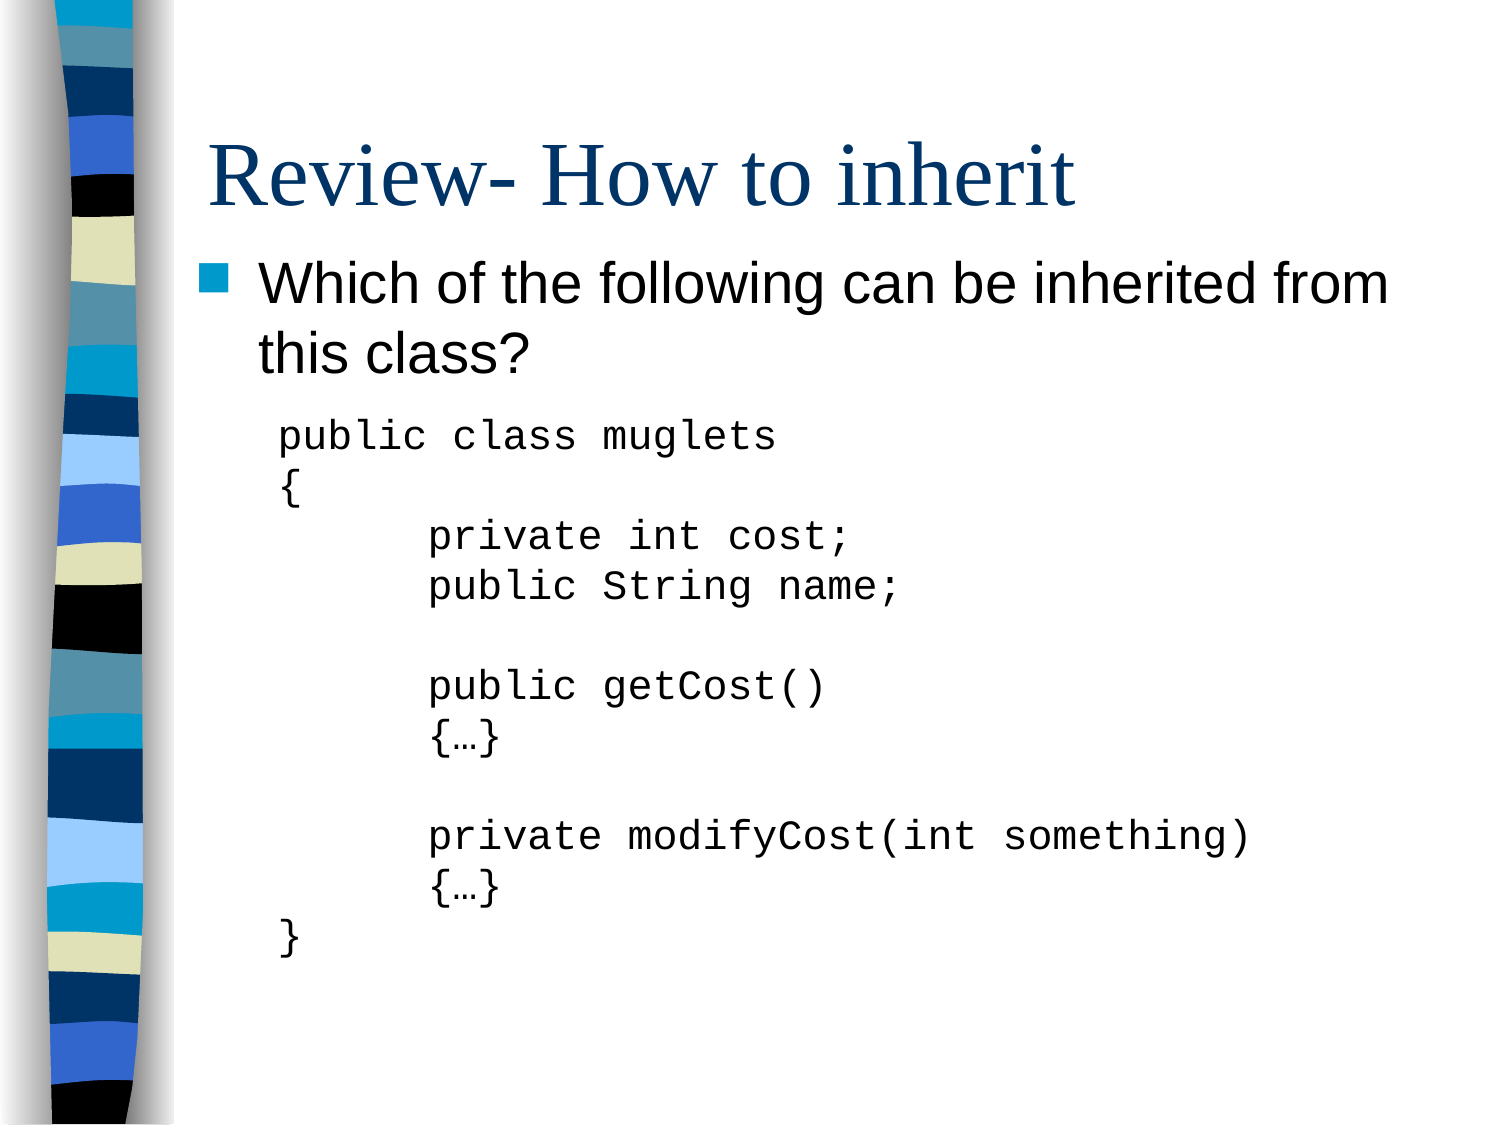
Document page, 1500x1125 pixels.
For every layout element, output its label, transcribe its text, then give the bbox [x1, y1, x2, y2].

text_box public class muglets { private int cost; public String name; public getCost() {…} private modifyCost(int something) {…} } [262, 399, 1268, 966]
title Review- How to inherit [192, 74, 1468, 263]
list Which of the following can be inherited from this class? [187, 237, 1463, 913]
